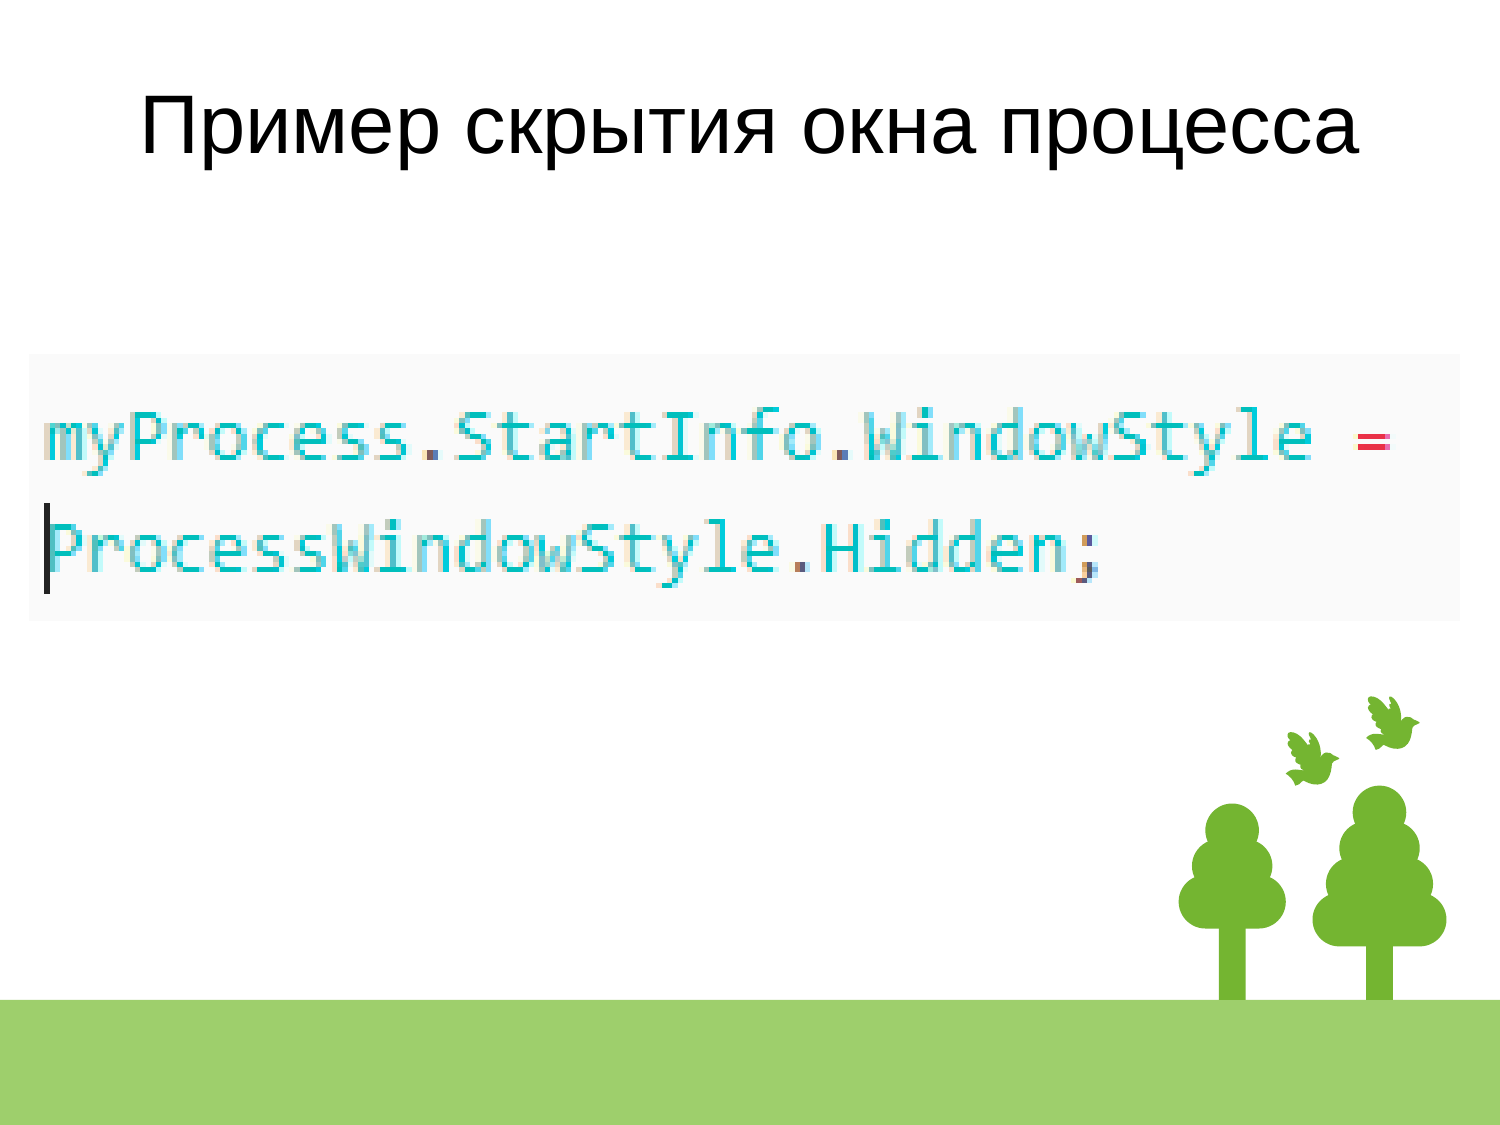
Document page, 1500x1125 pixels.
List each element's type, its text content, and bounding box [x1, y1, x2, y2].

title Пример скрытия окна процесса [80, 35, 1420, 215]
picture [29, 354, 1460, 621]
